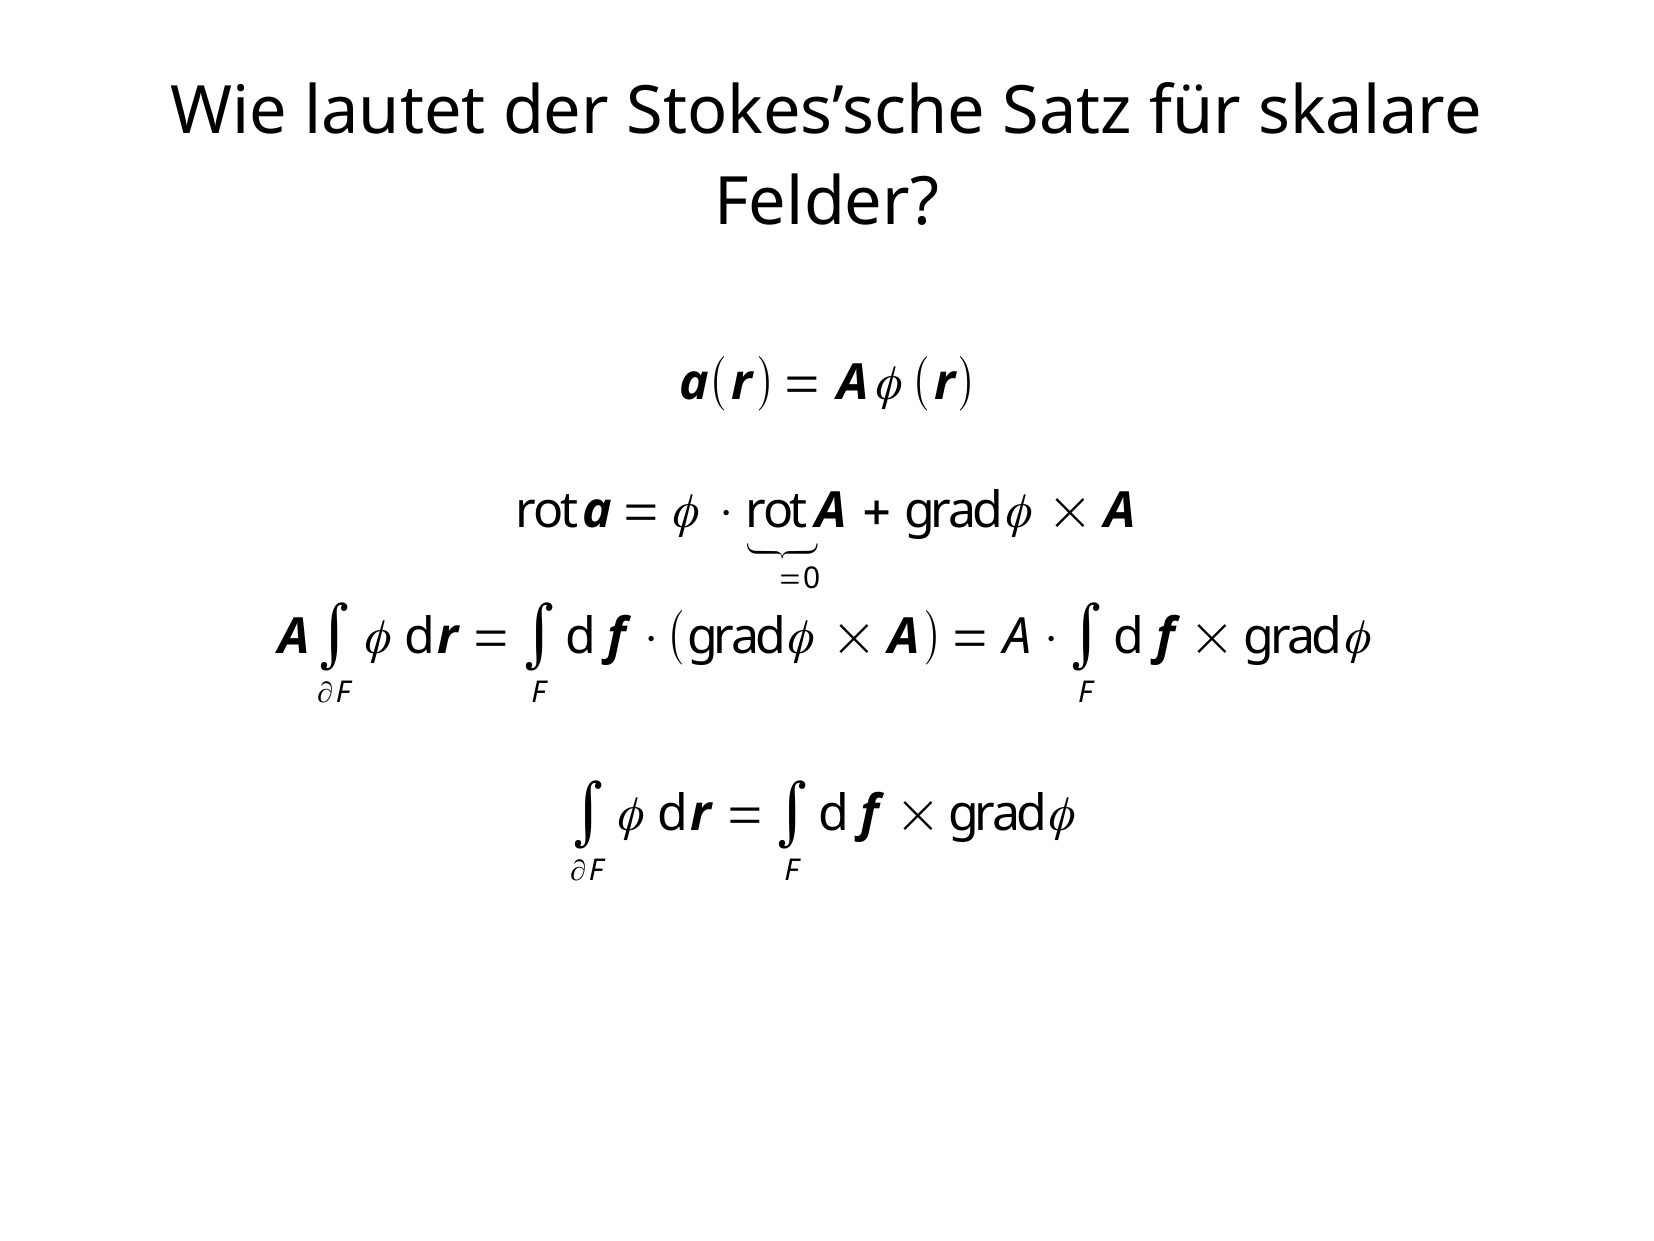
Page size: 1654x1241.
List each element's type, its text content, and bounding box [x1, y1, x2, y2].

title Wie lautet der Stokes’sche Satz für skalare Felder? [82, 49, 1571, 257]
chart [268, 352, 1385, 888]
